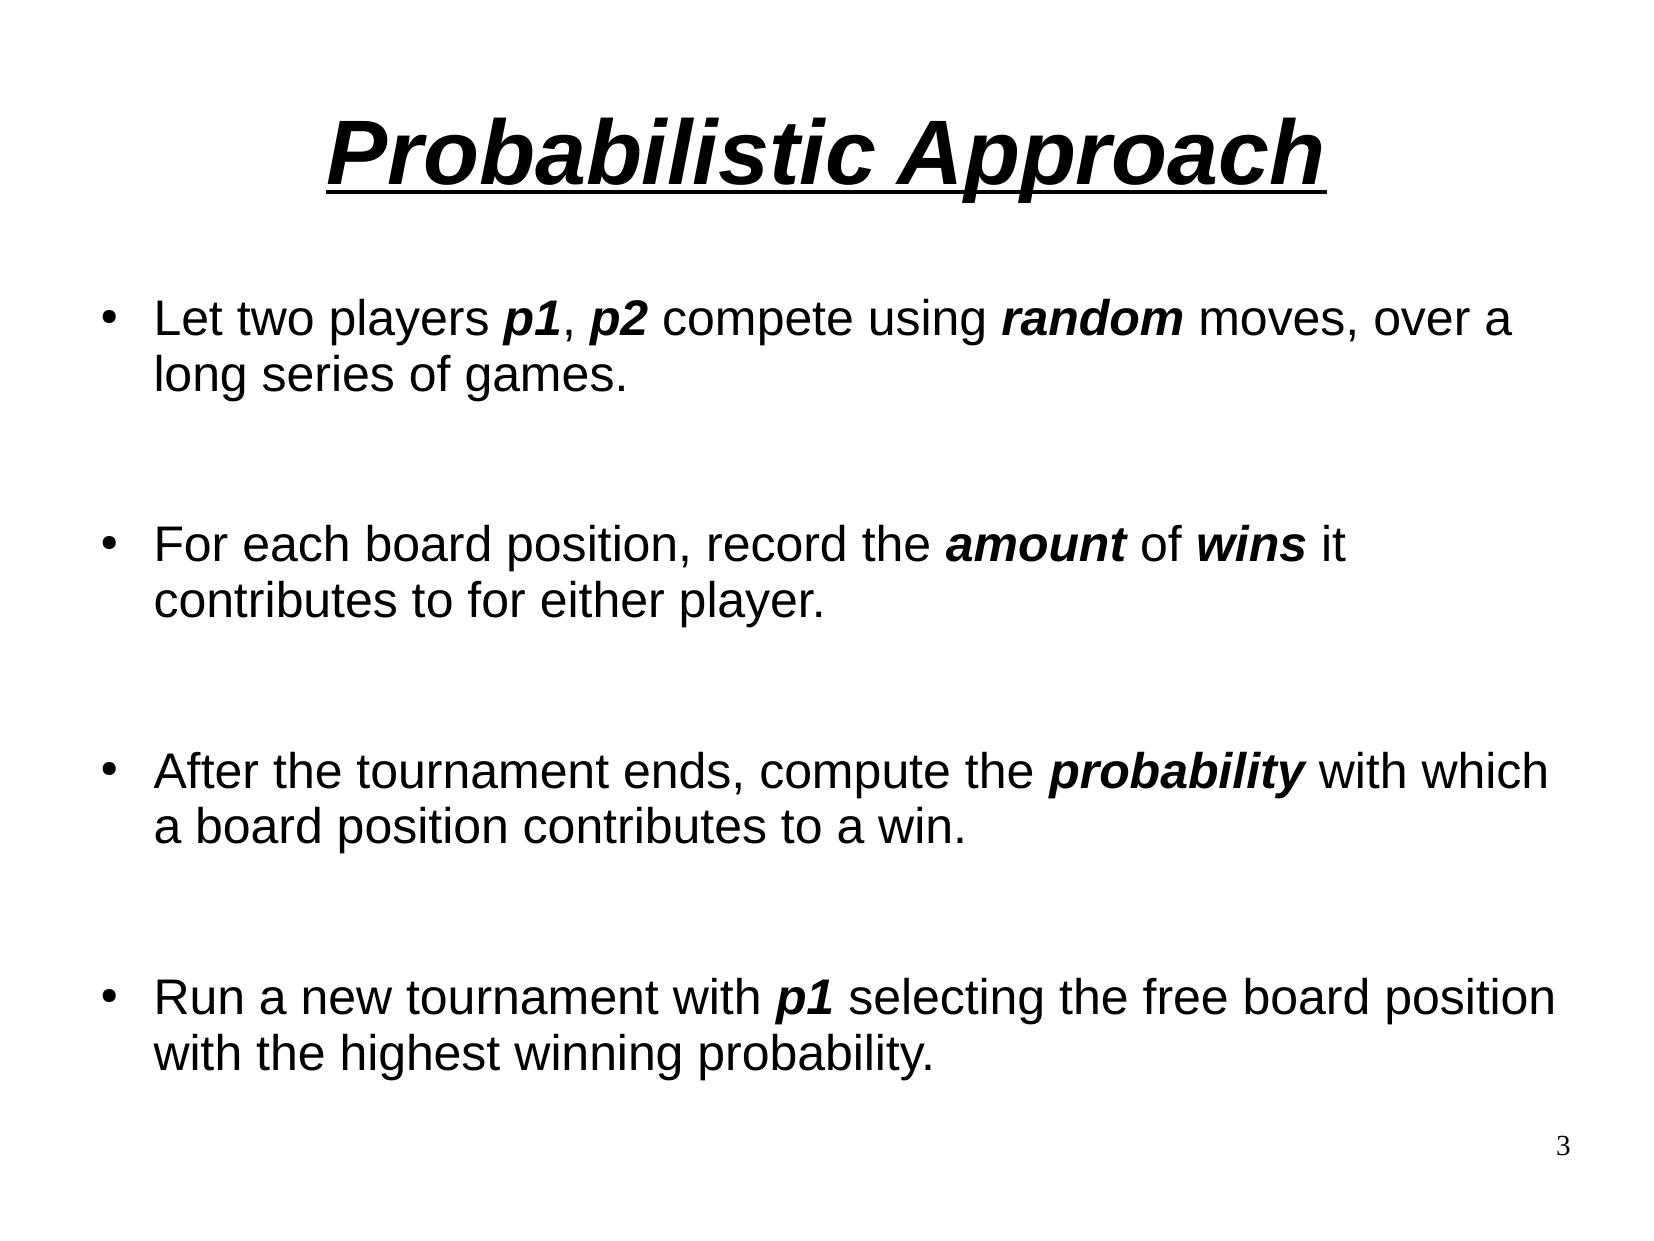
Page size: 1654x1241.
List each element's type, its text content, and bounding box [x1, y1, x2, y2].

title Probabilistic Approach [82, 49, 1571, 257]
list Let two players p1, p2 compete using random moves, over a long series of games. For each board position, record the amount of wins it contributes to for either player. After the tournament ends, compute the probability with which a board position contributes to a win. Run a new tournament with p1 selecting the free board position with the highest winning probability. [82, 290, 1571, 1109]
